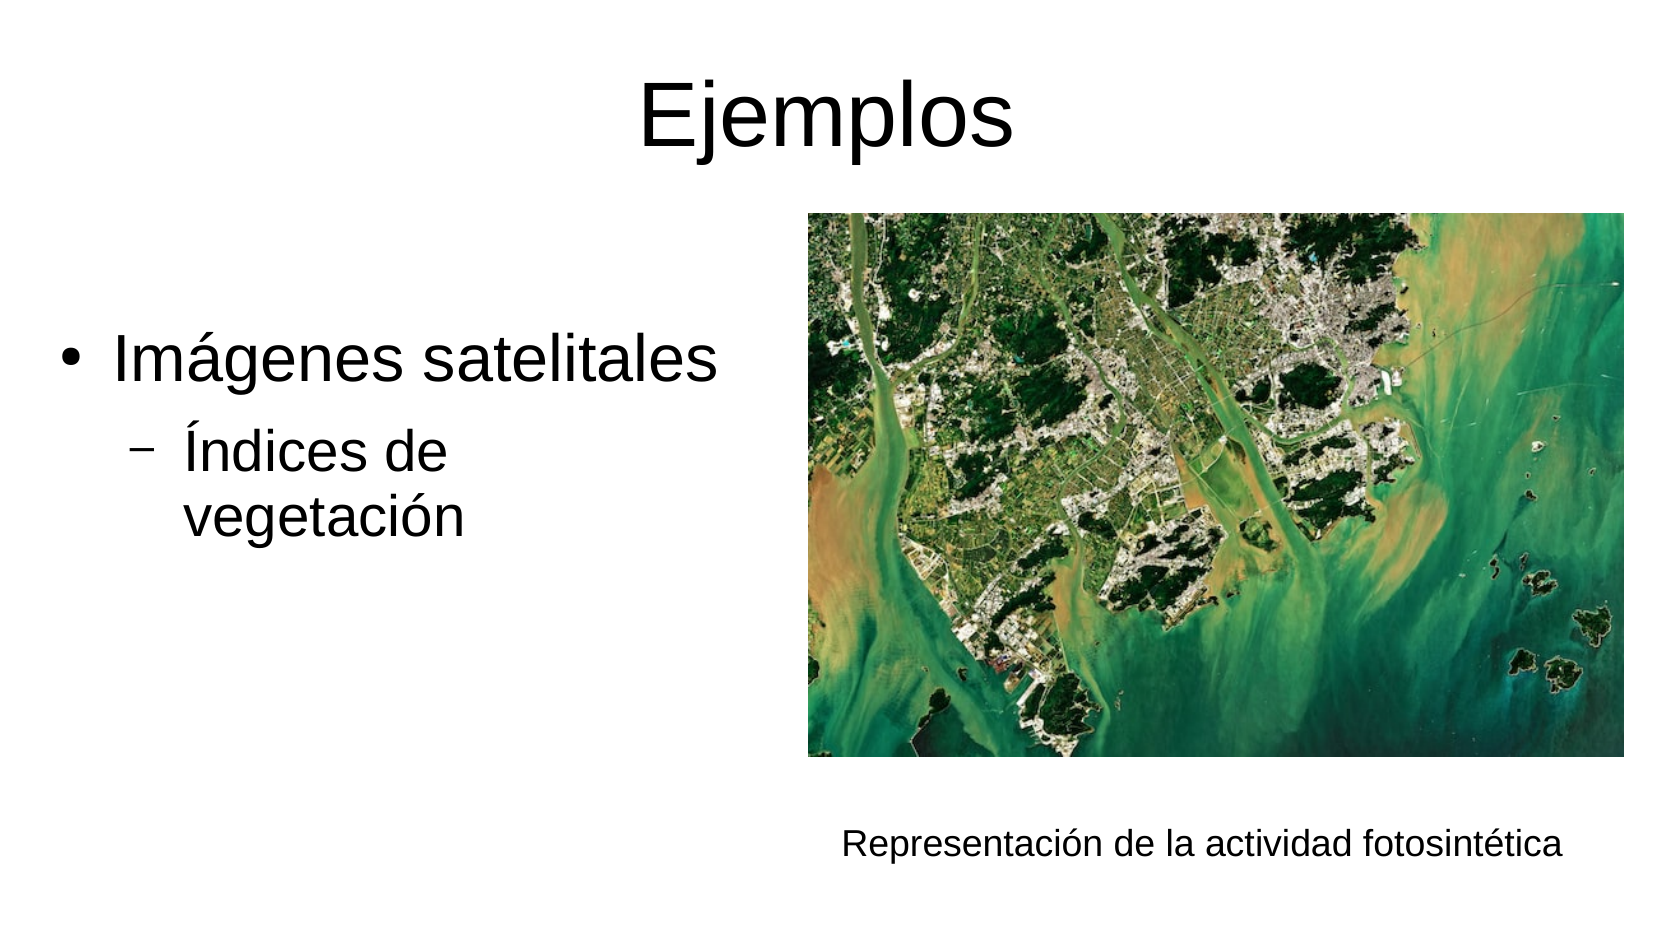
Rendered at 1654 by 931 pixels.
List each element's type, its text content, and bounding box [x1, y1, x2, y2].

text_box Representación de la actividad fotosintética [826, 814, 1578, 872]
picture [808, 213, 1624, 758]
title Ejemplos [82, 37, 1571, 193]
list Imágenes satelitales Índices de vegetación [41, 216, 739, 756]
